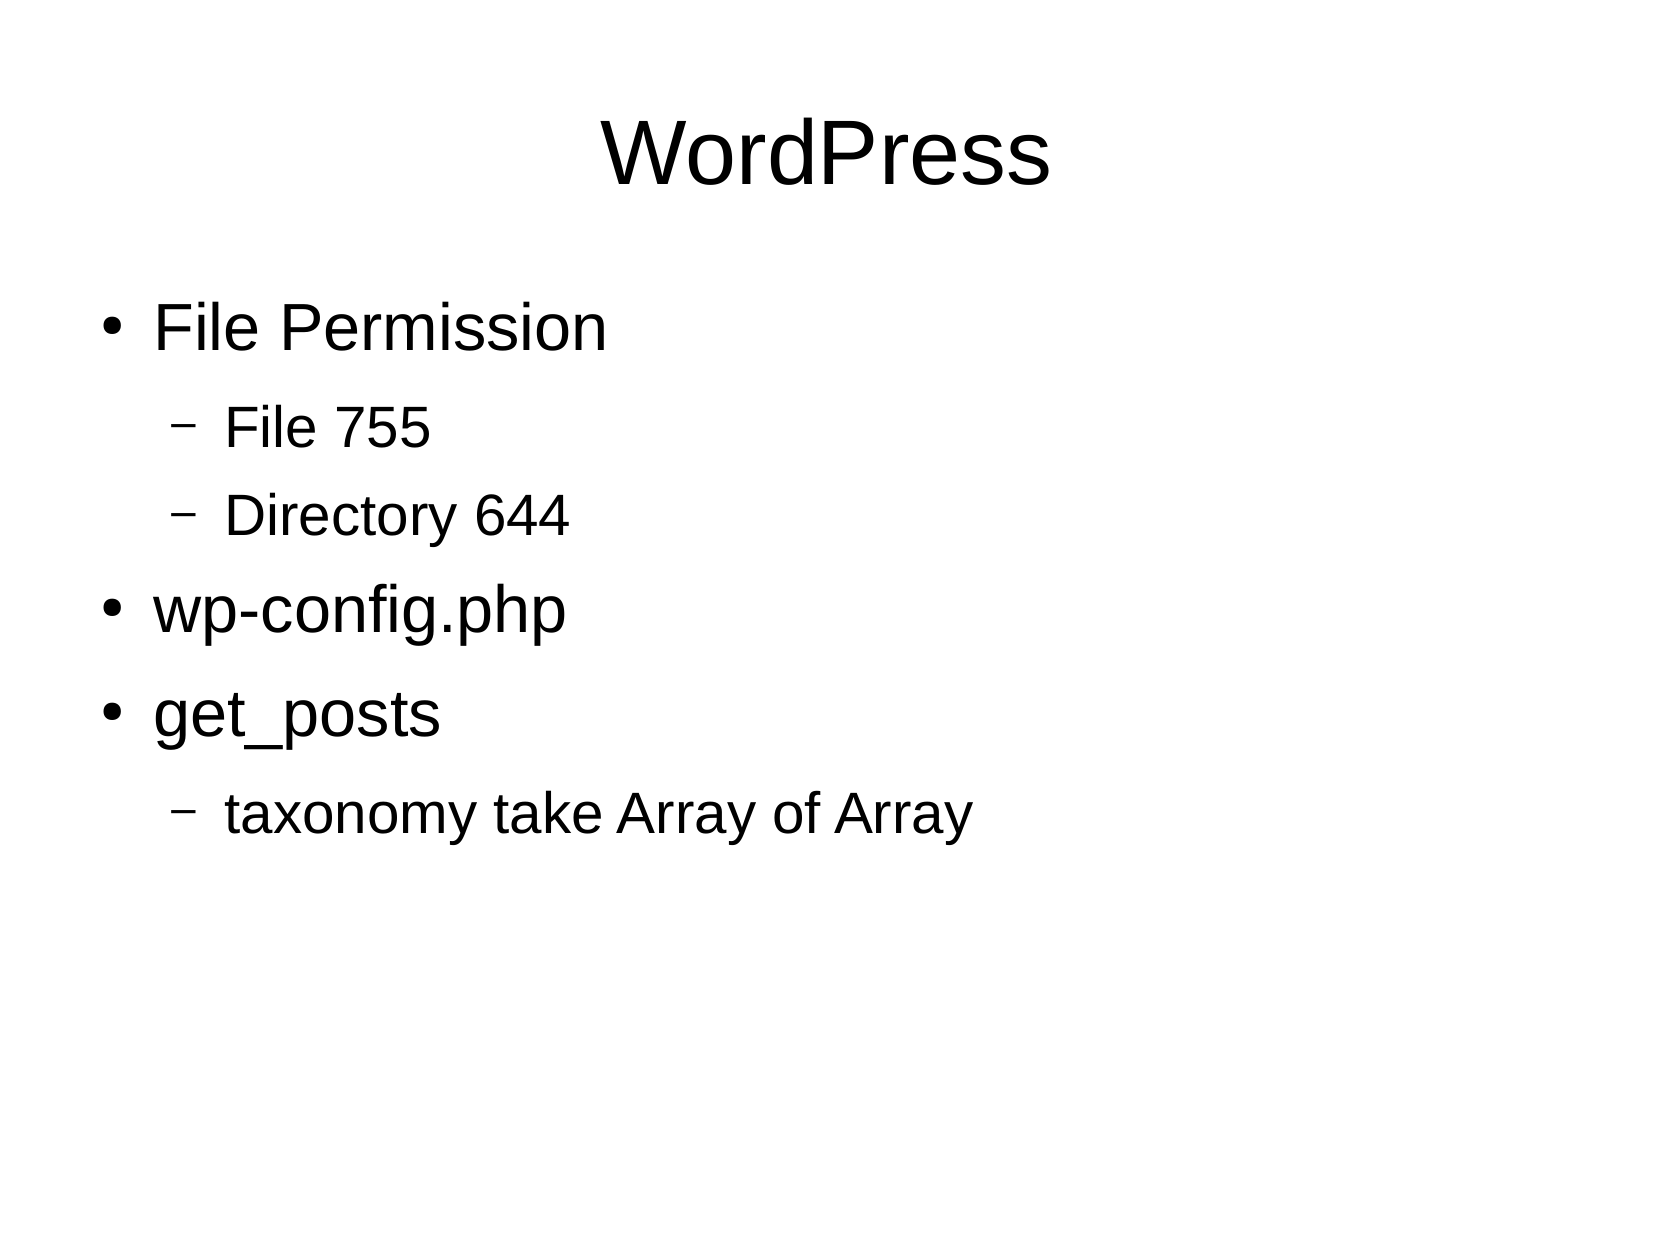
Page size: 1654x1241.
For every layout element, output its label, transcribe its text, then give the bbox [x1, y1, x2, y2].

title WordPress [82, 49, 1571, 257]
list File Permission File 755 Directory 644 wp-config.php get_posts taxonomy take Array of Array [82, 290, 1571, 1010]
